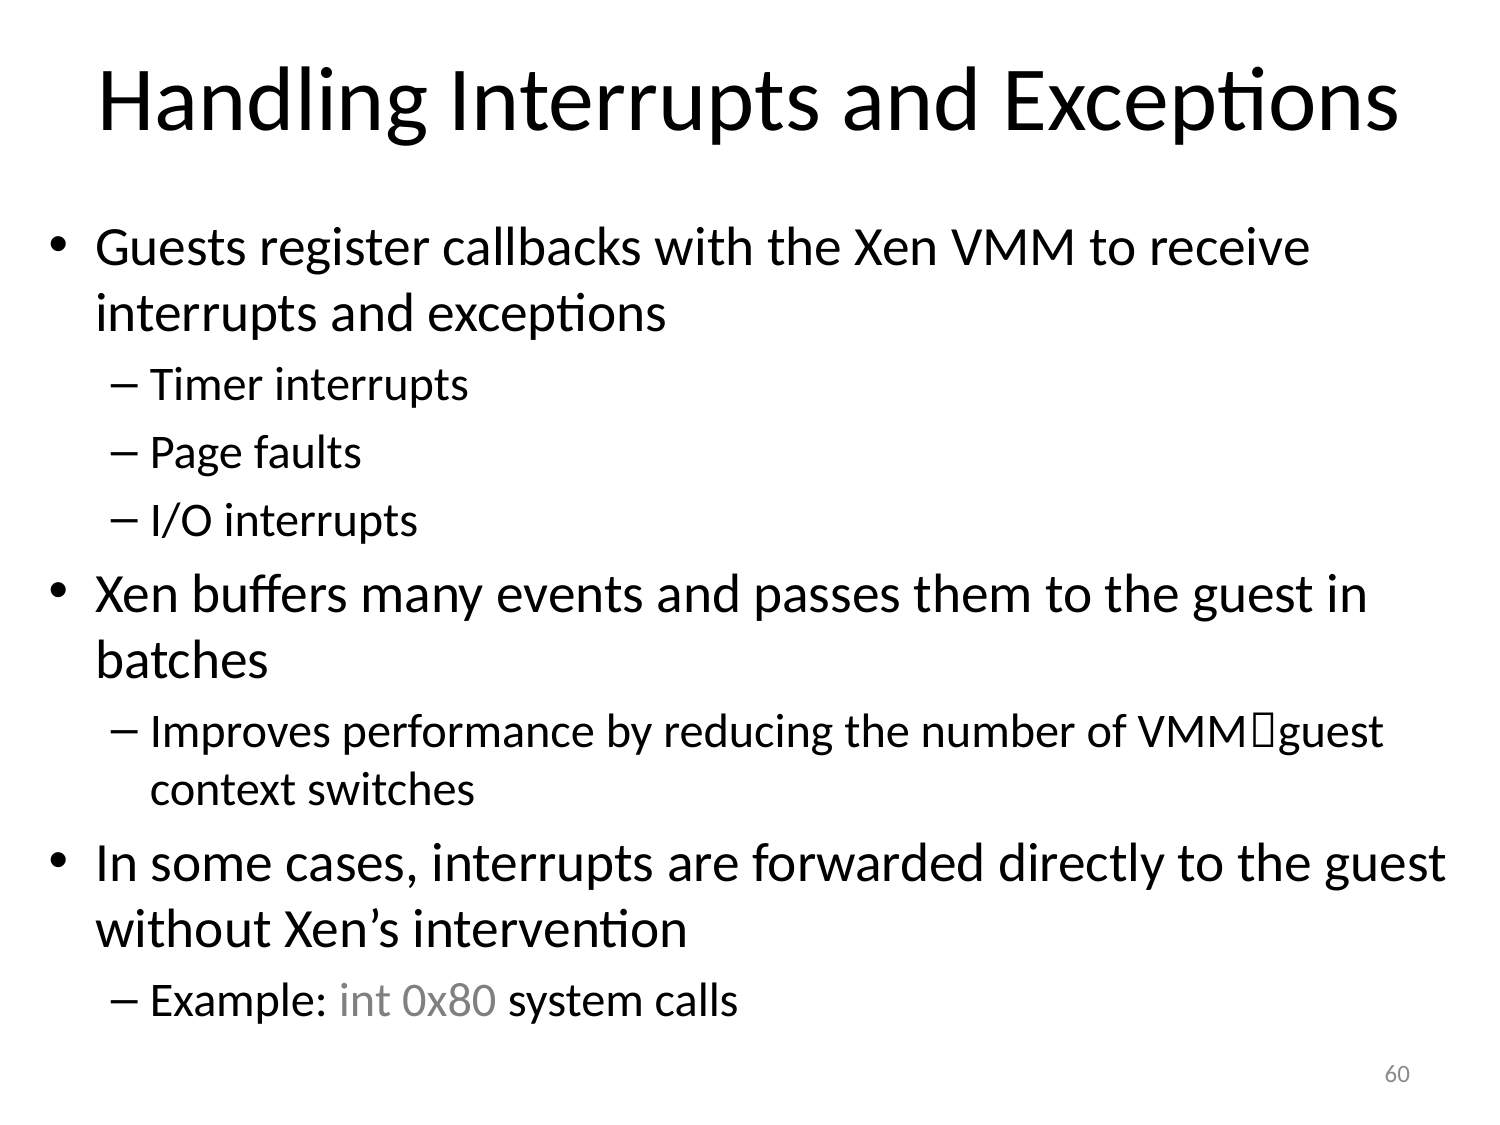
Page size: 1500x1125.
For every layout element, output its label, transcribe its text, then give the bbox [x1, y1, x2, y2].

slide_number <number> [1074, 1042, 1425, 1103]
title Handling Interrupts and Exceptions [75, 0, 1425, 188]
list Guests register callbacks with the Xen VMM to receive interrupts and exceptions Timer interrupts Page faults I/O interrupts Xen buffers many events and passes them to the guest in batches Improves performance by reducing the number of VMMguest context switches In some cases, interrupts are forwarded directly to the guest without Xen’s intervention Example: int 0x80 system calls [33, 202, 1467, 1041]
